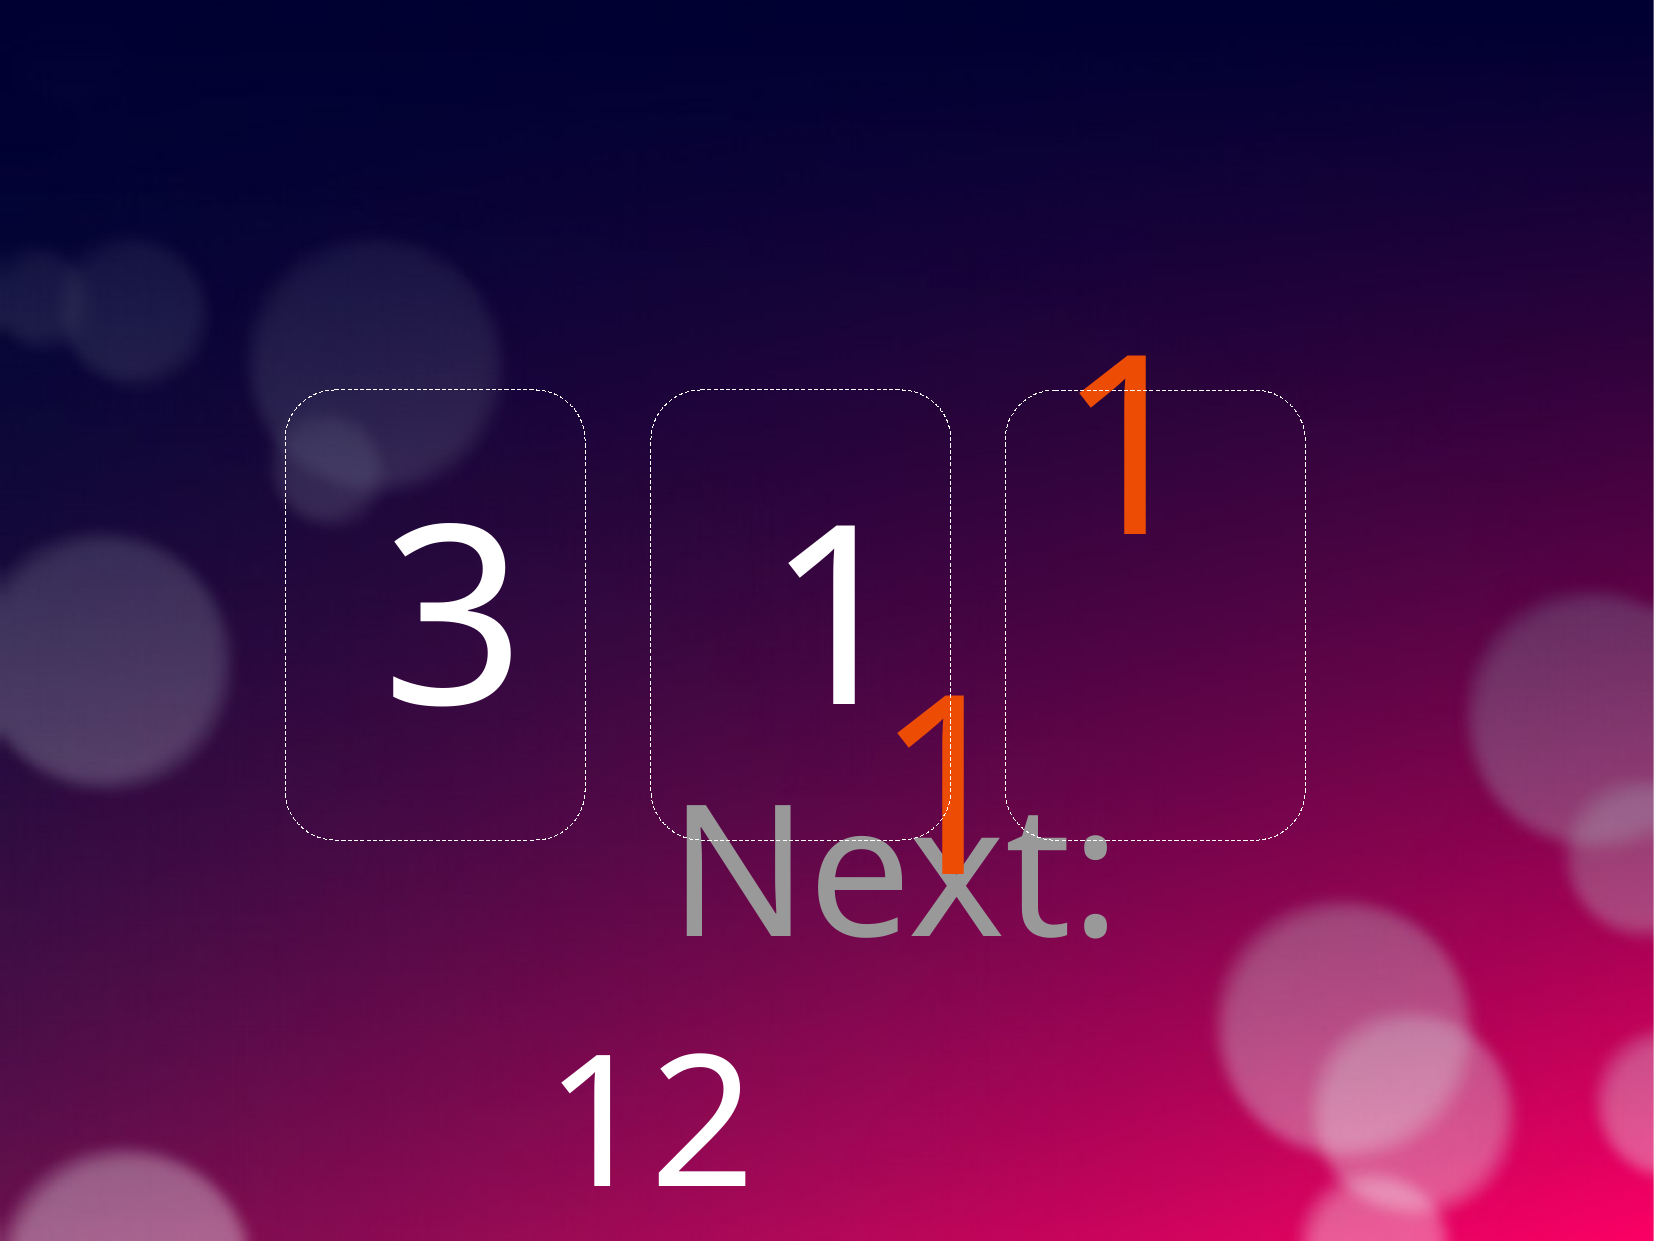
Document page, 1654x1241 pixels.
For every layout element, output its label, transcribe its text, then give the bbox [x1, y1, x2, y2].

title Next: 12 [510, 839, 1366, 1141]
title 1 [548, 360, 924, 856]
title 11 [840, 307, 1300, 908]
picture [0, 0, 1654, 1241]
title 3 [165, 360, 541, 856]
